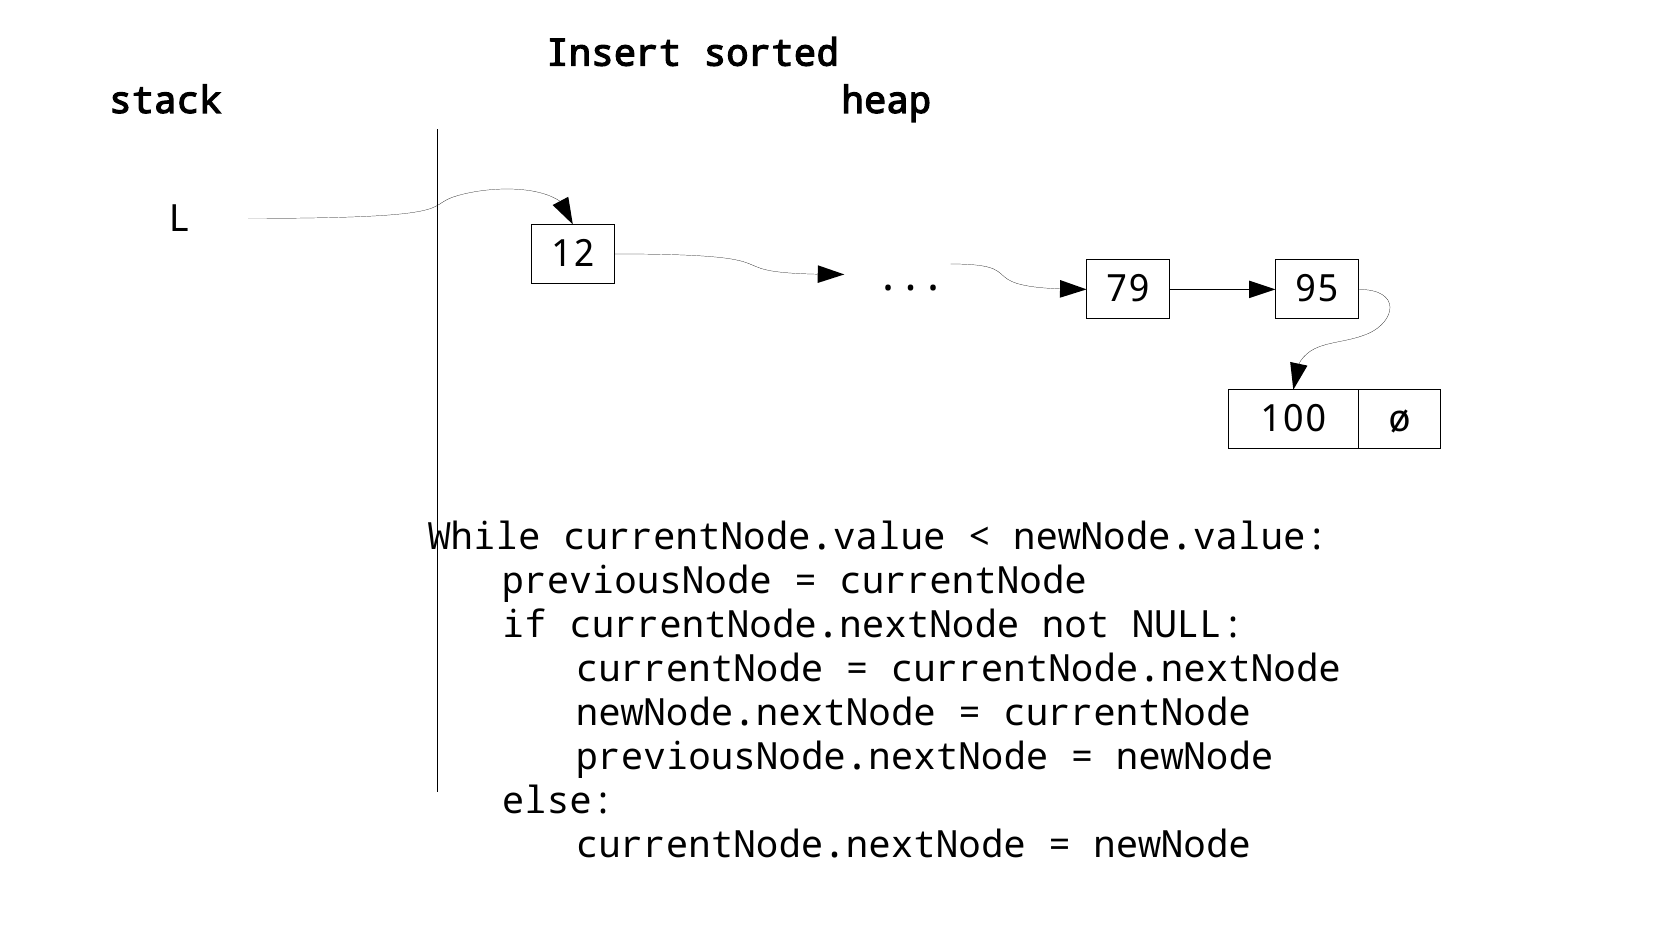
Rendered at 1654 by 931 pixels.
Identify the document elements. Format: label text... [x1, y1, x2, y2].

text_box Insert sorted [531, 23, 1028, 83]
text_box While currentNode.value < newNode.value: previousNode = currentNode if currentNode.nextNode not NULL: currentNode = currentNode.nextNode newNode.nextNode = currentNode previousNode.nextNode = newNode else: currentNode.nextNode = newNode [413, 507, 1583, 875]
text_box 100 [1228, 389, 1358, 449]
text_box 12 [531, 224, 615, 284]
text_box 79 [1086, 259, 1170, 319]
text_box 95 [1275, 259, 1359, 319]
text_box ... [862, 248, 960, 307]
text_box L [153, 188, 249, 248]
text_box heap [826, 70, 1040, 130]
text_box stack [94, 70, 308, 130]
text_box ø [1358, 389, 1441, 449]
